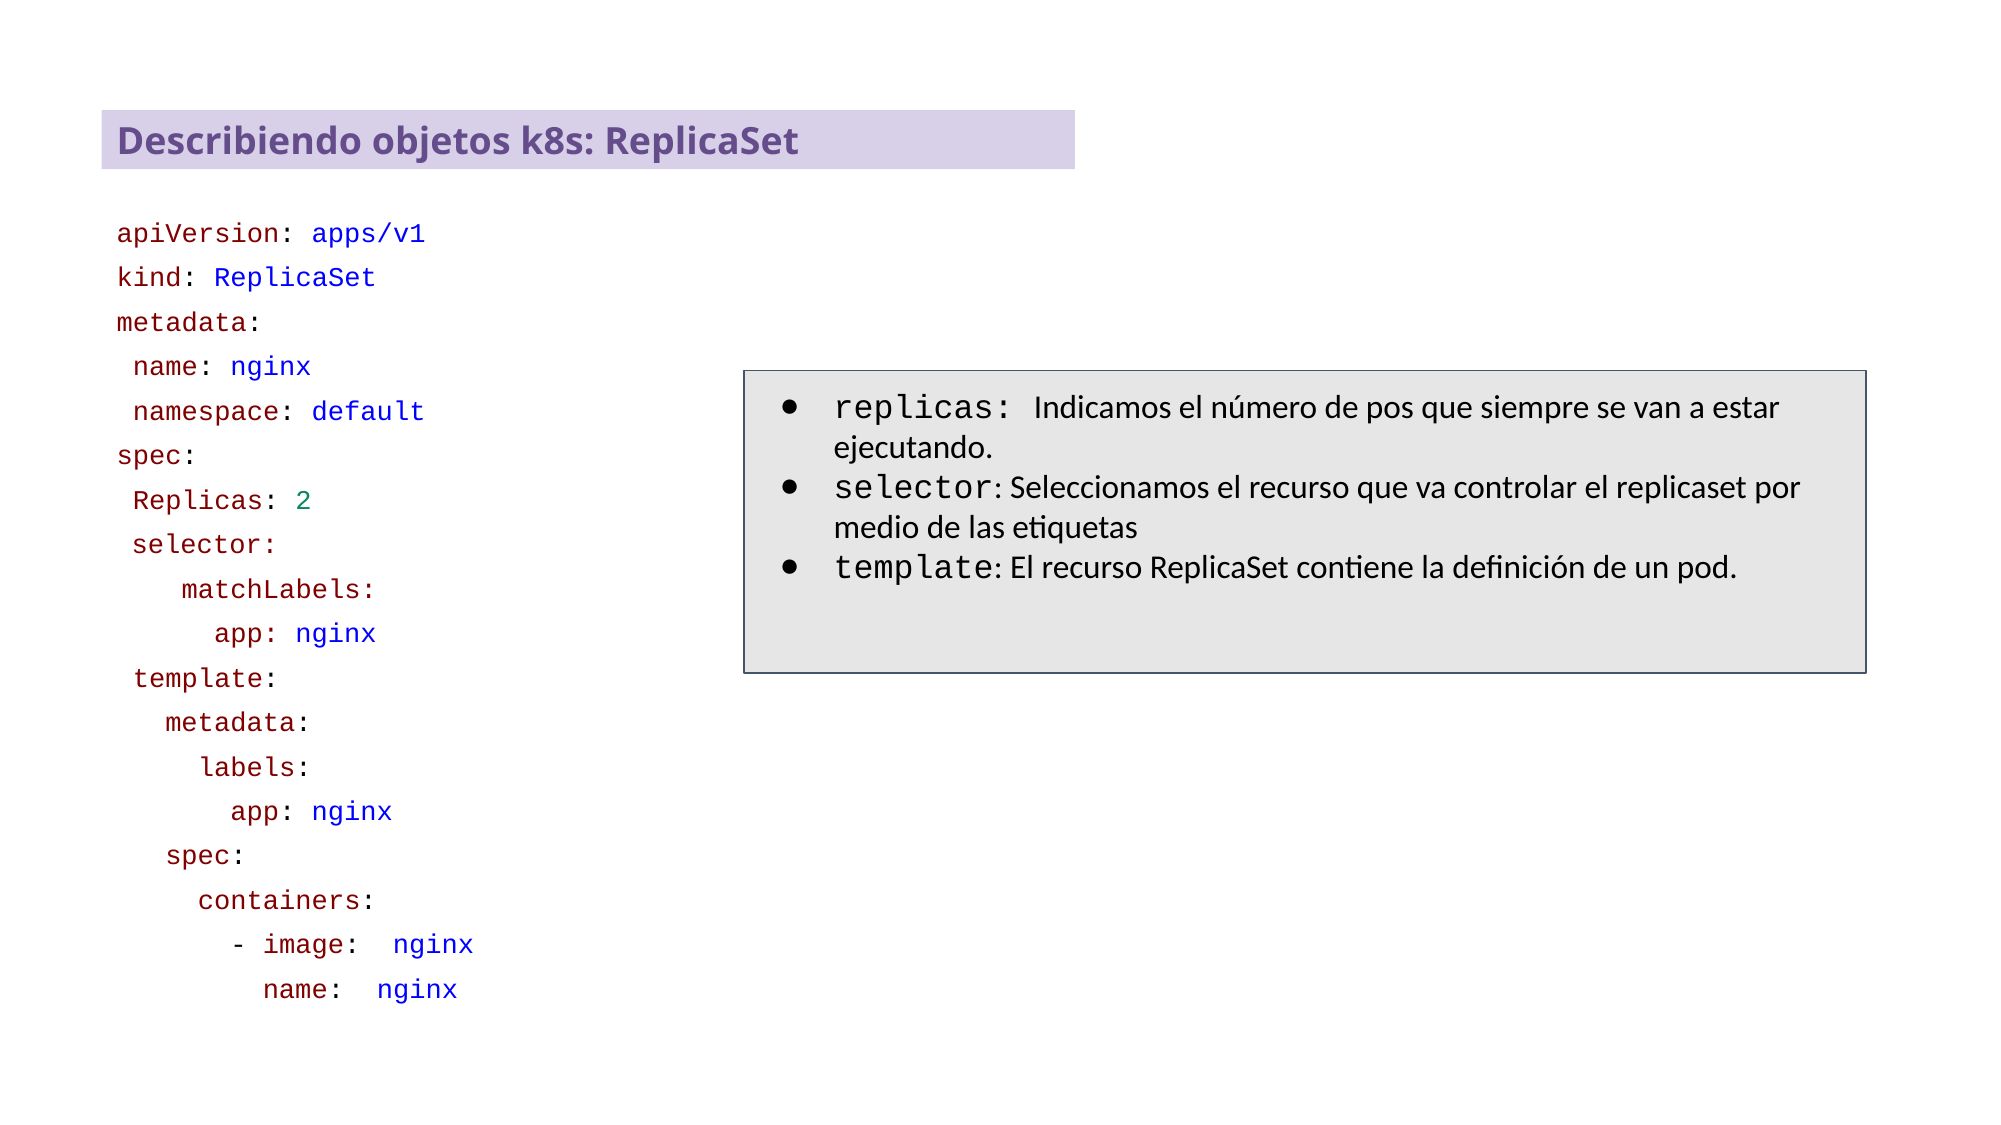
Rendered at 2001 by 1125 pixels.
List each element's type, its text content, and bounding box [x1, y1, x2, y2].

text_box replicas: Indicamos el número de pos que siempre se van a estar ejecutando. selector: Seleccionamos el recurso que va controlar el replicaset por medio de las etiquetas template: El recurso ReplicaSet contiene la definición de un pod. [743, 370, 1867, 674]
text_box Describiendo objetos k8s: ReplicaSet [101, 110, 1075, 170]
text_box apiVersion: apps/v1 kind: ReplicaSet metadata: name: nginx namespace: default spec: Replicas: 2 selector: matchLabels: app: nginx template: metadata: labels: app: nginx spec: containers: - image: nginx name: nginx [101, 195, 1977, 901]
